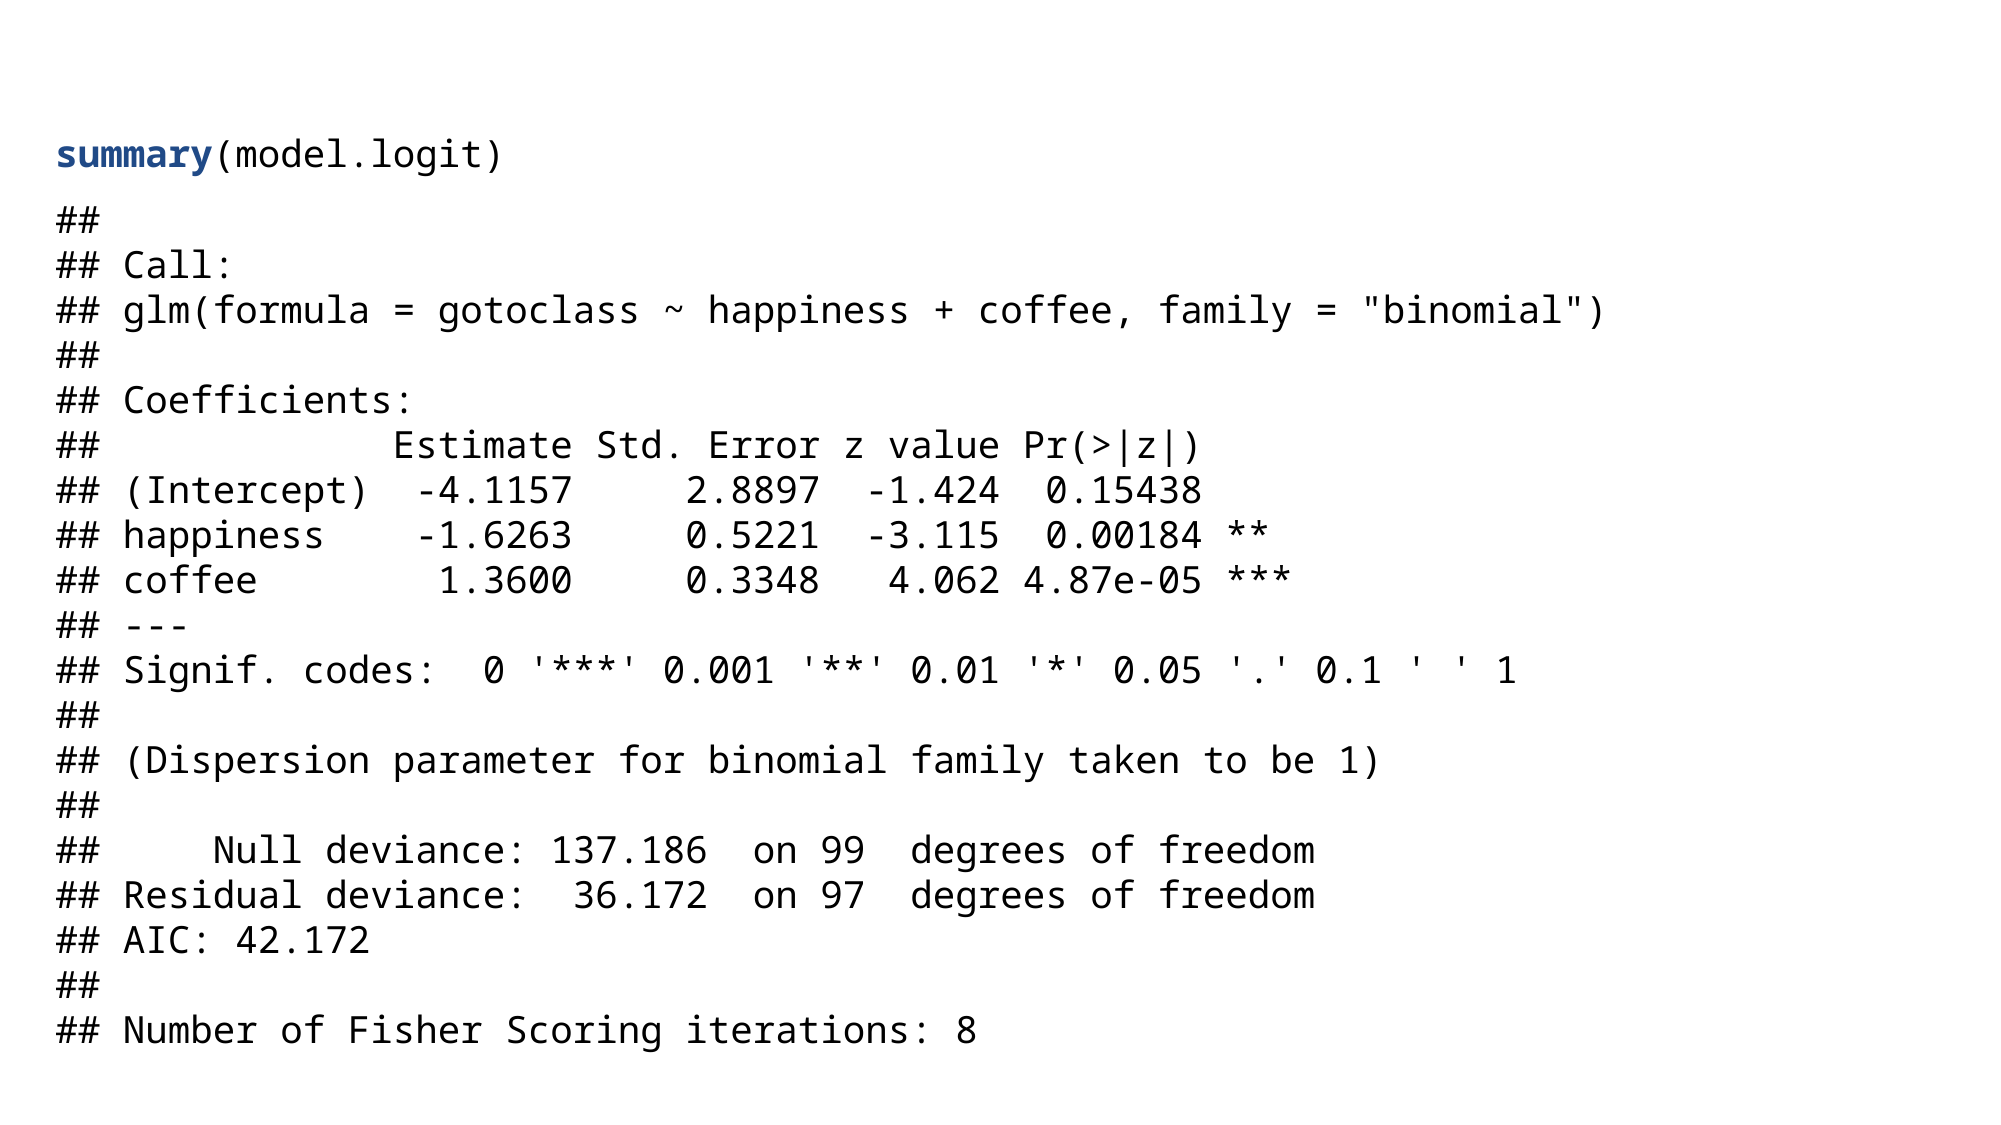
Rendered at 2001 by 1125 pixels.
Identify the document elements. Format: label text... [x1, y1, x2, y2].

text_box summary(model.logit) ## ## Call: ## glm(formula = gotoclass ~ happiness + coffee, family = "binomial") ## ## Coefficients: ## Estimate Std. Error z value Pr(>|z|) ## (Intercept) -4.1157 2.8897 -1.424 0.15438 ## happiness -1.6263 0.5221 -3.115 0.00184 ** ## coffee 1.3600 0.3348 4.062 4.87e-05 *** ## --- ## Signif. codes: 0 '***' 0.001 '**' 0.01 '*' 0.05 '.' 0.1 ' ' 1 ## ## (Dispersion parameter for binomial family taken to be 1) ## ## Null deviance: 137.186 on 99 degrees of freedom ## Residual deviance: 36.172 on 97 degrees of freedom ## AIC: 42.172 ## ## Number of Fisher Scoring iterations: 8 [40, 122, 1629, 1068]
